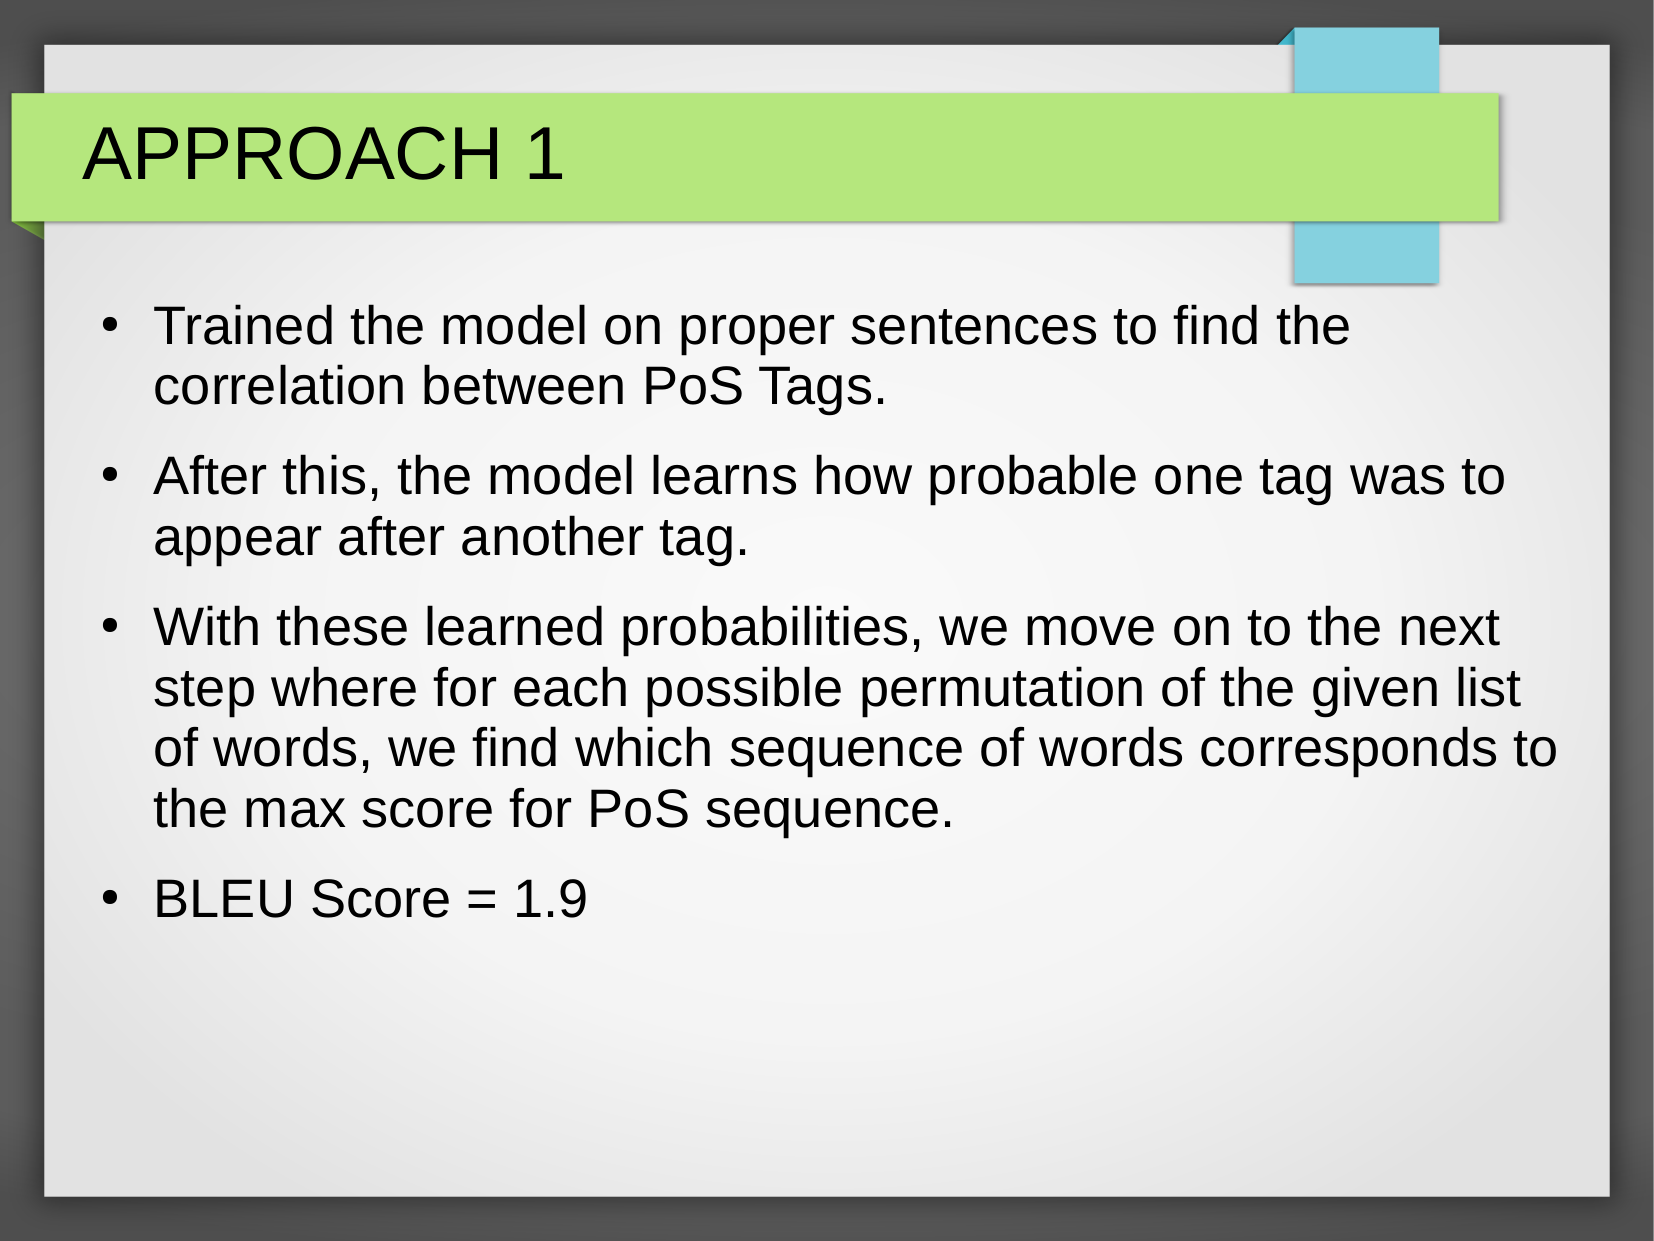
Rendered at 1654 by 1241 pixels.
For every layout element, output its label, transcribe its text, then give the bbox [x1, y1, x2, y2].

list Trained the model on proper sentences to find the correlation between PoS Tags. After this, the model learns how probable one tag was to appear after another tag. With these learned probabilities, we move on to the next step where for each possible permutation of the given list of words, we find which sequence of words corresponds to the max score for PoS sequence. BLEU Score = 1.9 [82, 295, 1571, 1015]
title APPROACH 1 [82, 94, 1264, 213]
picture [0, 0, 1654, 1241]
